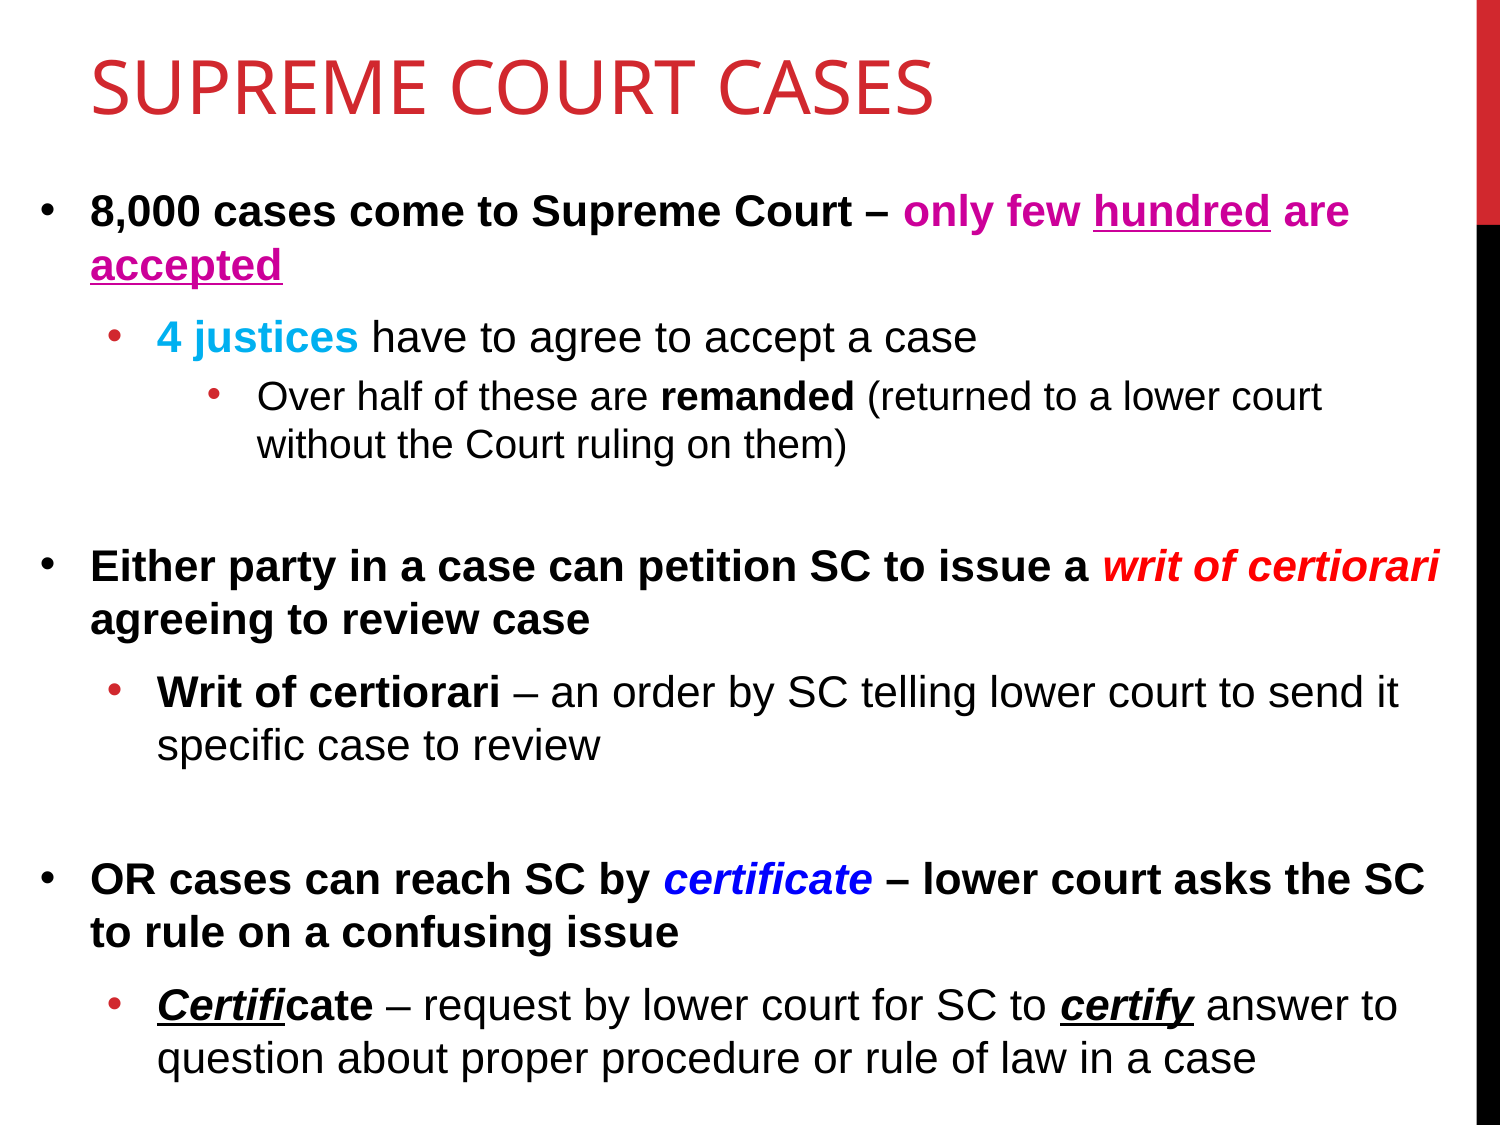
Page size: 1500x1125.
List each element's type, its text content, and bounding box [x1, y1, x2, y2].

list 8,000 cases come to Supreme Court – only few hundred are accepted 4 justices have to agree to accept a case Over half of these are remanded (returned to a lower court without the Court ruling on them) Either party in a case can petition SC to issue a writ of certiorari agreeing to review case Writ of certiorari – an order by SC telling lower court to send it specific case to review OR cases can reach SC by certificate – lower court asks the SC to rule on a confusing issue Certificate – request by lower court for SC to certify answer to question about proper procedure or rule of law in a case [24, 174, 1463, 1100]
title SUPREME COURT CASES [75, 0, 1475, 138]
